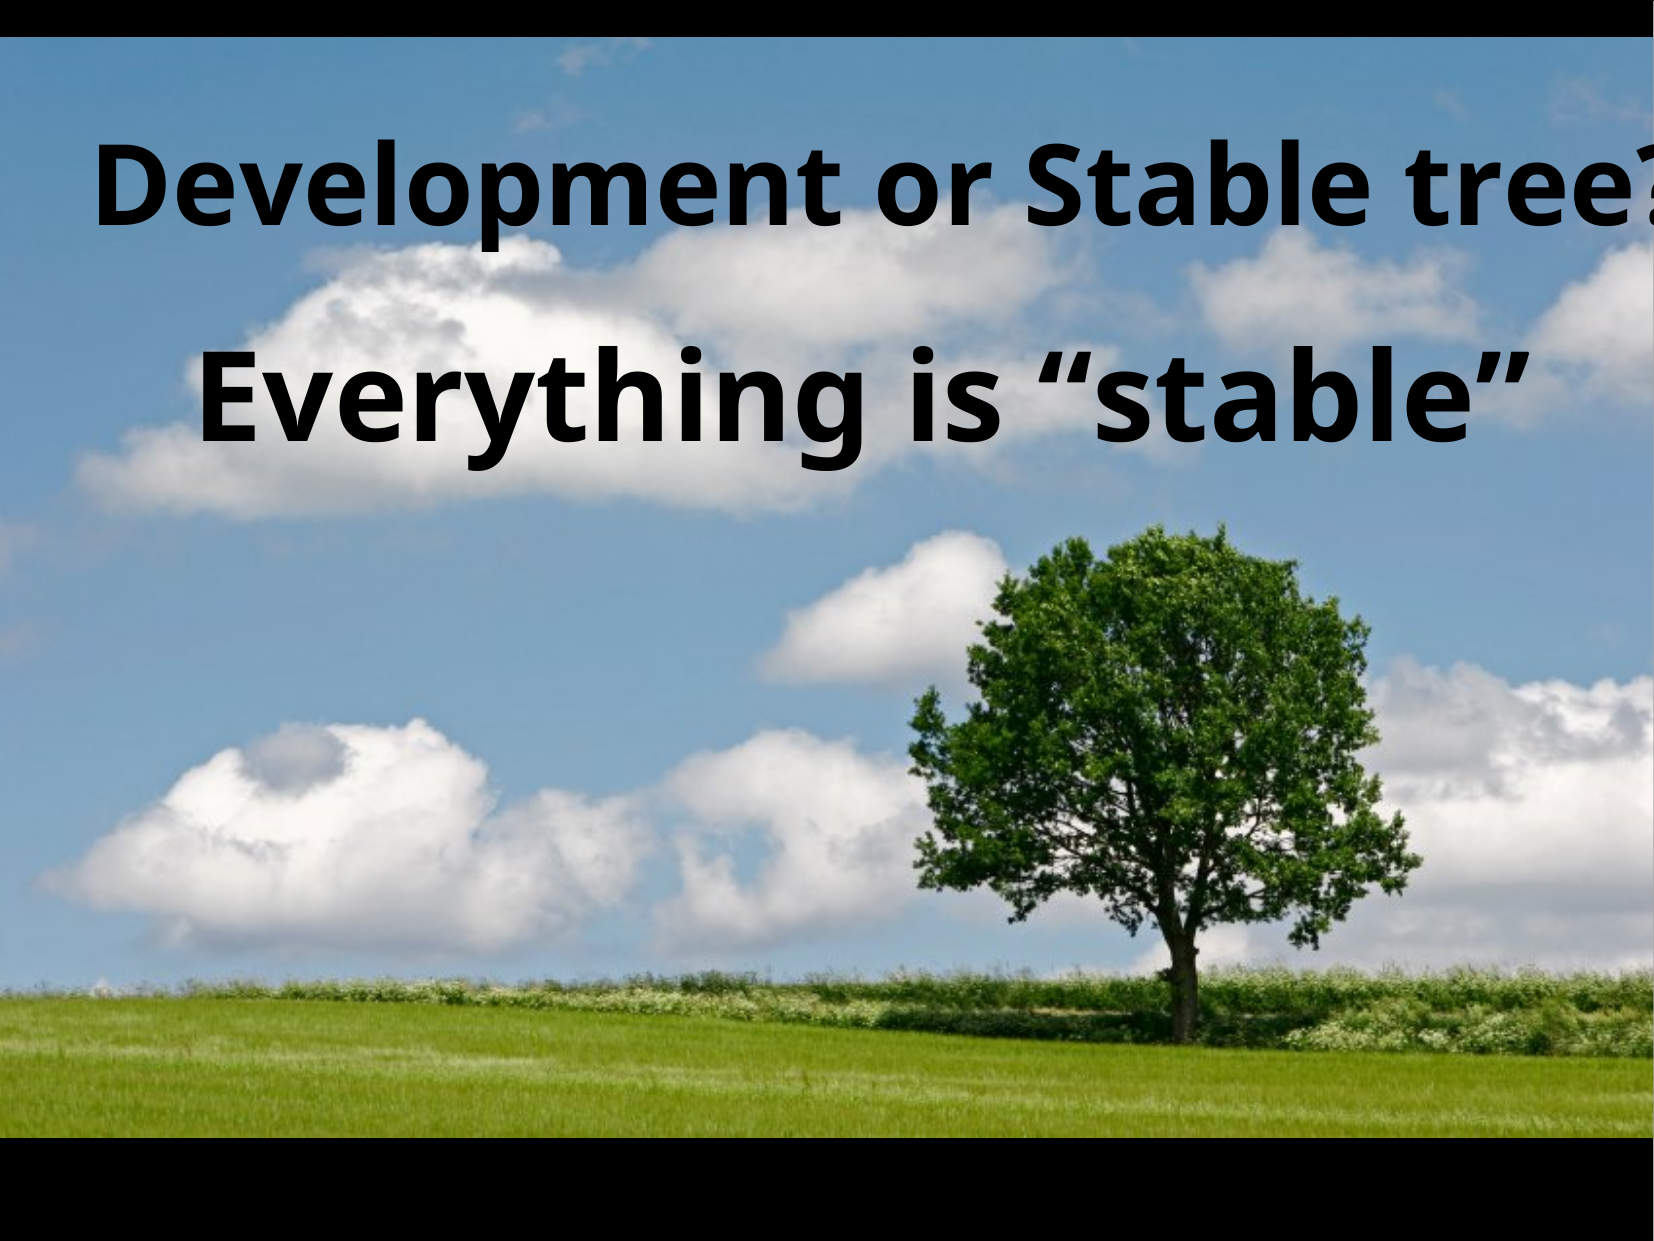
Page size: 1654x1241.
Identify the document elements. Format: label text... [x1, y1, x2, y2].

text_box Everything is “stable” [178, 300, 1463, 465]
picture [0, 37, 1654, 1138]
text_box [0, 1138, 1654, 1241]
text_box [0, 0, 1654, 37]
text_box Development or Stable tree? [75, 97, 1589, 248]
